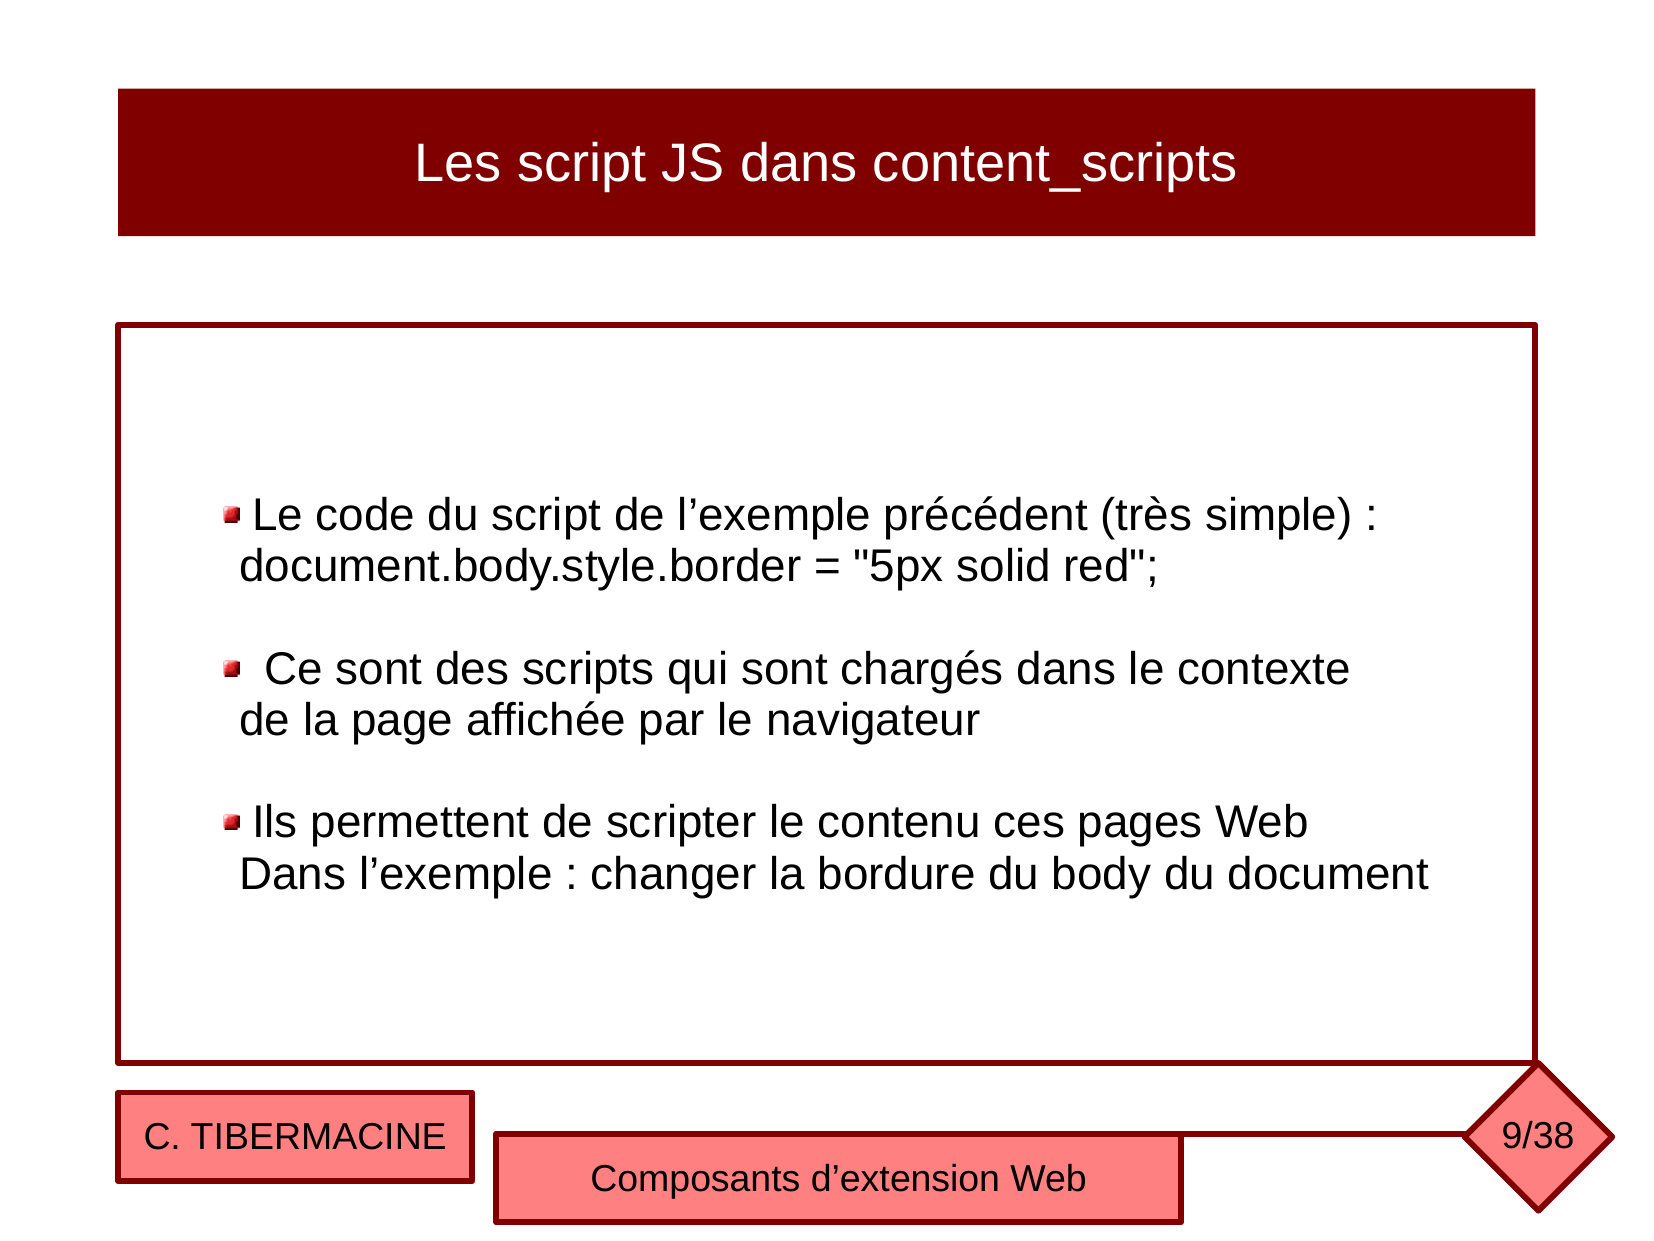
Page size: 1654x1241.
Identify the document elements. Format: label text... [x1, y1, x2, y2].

text_box [1494, 1062, 1583, 1107]
text_box [1464, 1115, 1486, 1159]
picture [223, 506, 240, 523]
text_box Le code du script de l’exemple précédent (très simple) : document.body.style.border = "5px solid red"; Ce sont des scripts qui sont chargés dans le contexte de la page affichée par le navigateur Ils permettent de scripter le contenu ces pages Web Dans l’exemple : changer la bordure du body du document [118, 324, 1536, 1063]
picture [223, 660, 240, 677]
text_box <numéro>/38 [1486, 1107, 1654, 1164]
picture [223, 814, 240, 830]
text_box Composants d’extension Web [496, 1133, 1182, 1223]
text_box Les script JS dans content_scripts [118, 88, 1536, 237]
text_box C. TIBERMACINE [118, 1092, 473, 1182]
text_box [1491, 1164, 1586, 1211]
